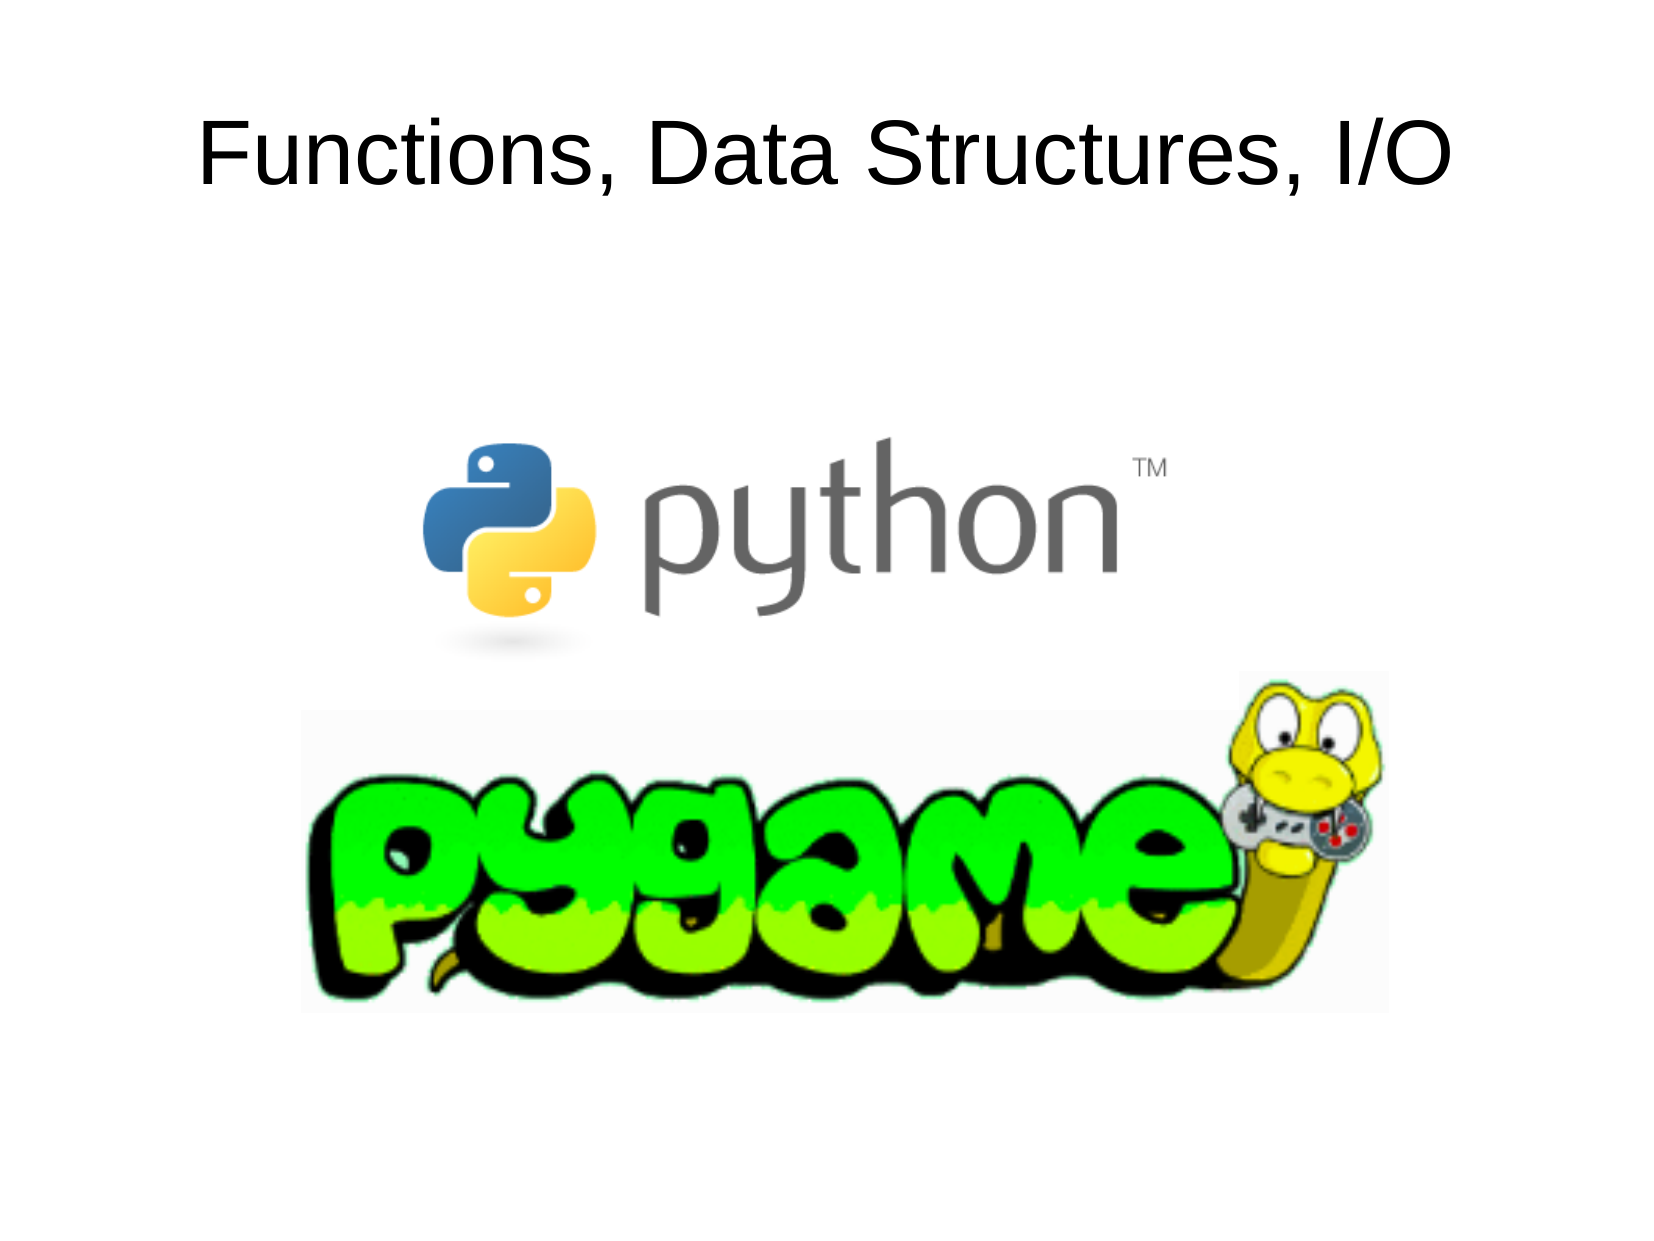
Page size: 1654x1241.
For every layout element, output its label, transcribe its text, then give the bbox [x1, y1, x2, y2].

title Functions, Data Structures, I/O [82, 49, 1571, 257]
picture [300, 392, 1389, 1013]
